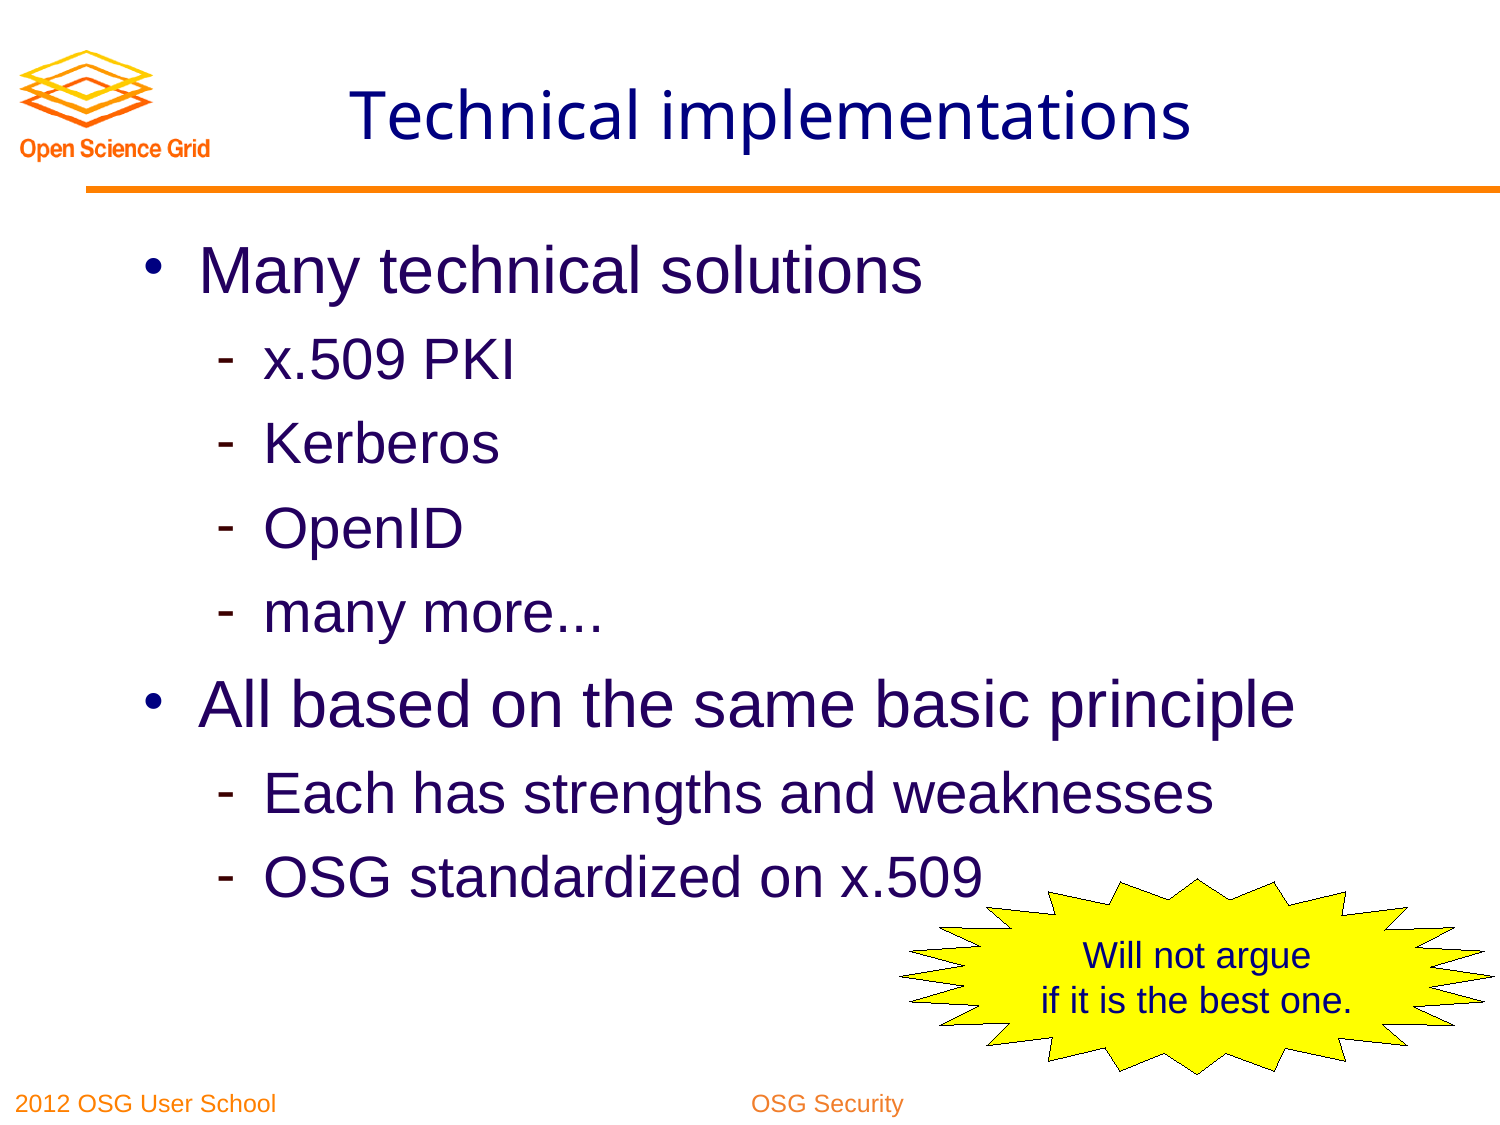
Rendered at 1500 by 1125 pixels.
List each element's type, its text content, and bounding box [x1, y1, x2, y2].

picture [0, 27, 201, 179]
text_box Will not argue if it is the best one. [899, 878, 1495, 1075]
list Many technical solutions x.509 PKI Kerberos OpenID many more... All based on the same basic principle Each has strengths and weaknesses OSG standardized on x.509 [127, 218, 1403, 962]
title Technical implementations [201, 18, 1342, 207]
